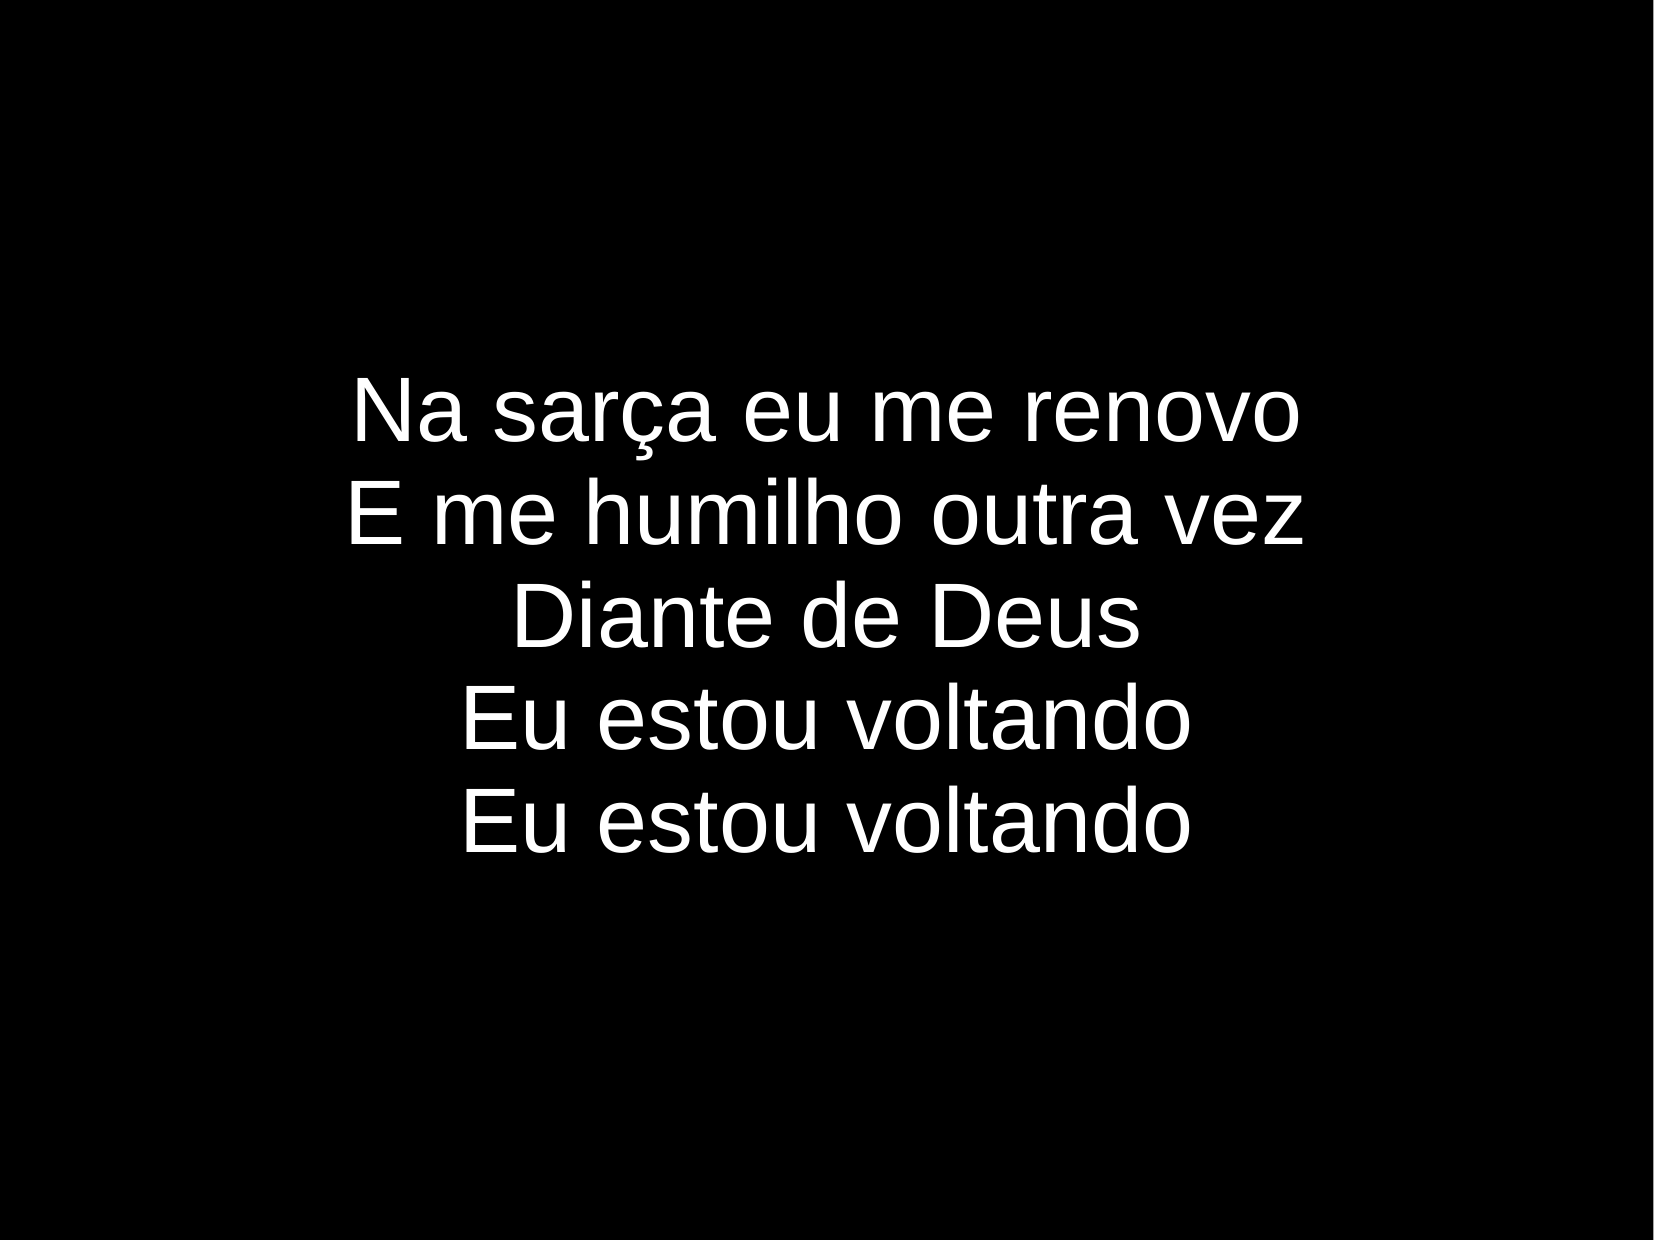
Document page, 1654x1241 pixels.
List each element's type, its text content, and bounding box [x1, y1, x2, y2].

subtitle Na sarça eu me renovo E me humilho outra vez Diante de Deus Eu estou voltando Eu estou voltando [82, 49, 1571, 1182]
